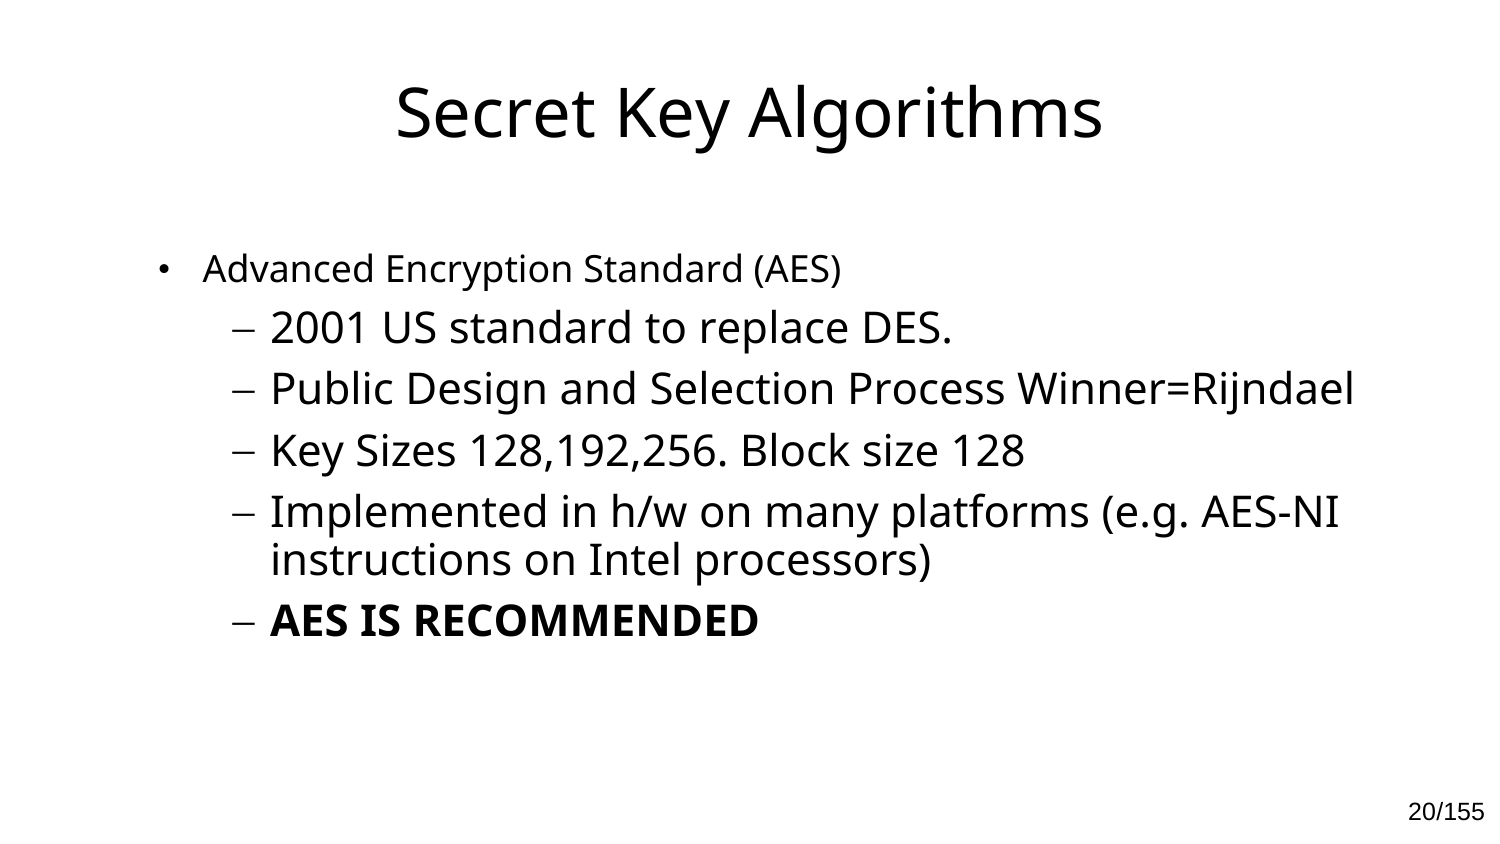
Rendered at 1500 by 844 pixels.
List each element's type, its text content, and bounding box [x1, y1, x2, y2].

list Advanced Encryption Standard (AES) 2001 US standard to replace DES. Public Design and Selection Process Winner=Rijndael Key Sizes 128,192,256. Block size 128 Implemented in h/w on many platforms (e.g. AES-NI instructions on Intel processors) AES IS RECOMMENDED [142, 240, 1418, 753]
title Secret Key Algorithms [112, 13, 1388, 207]
